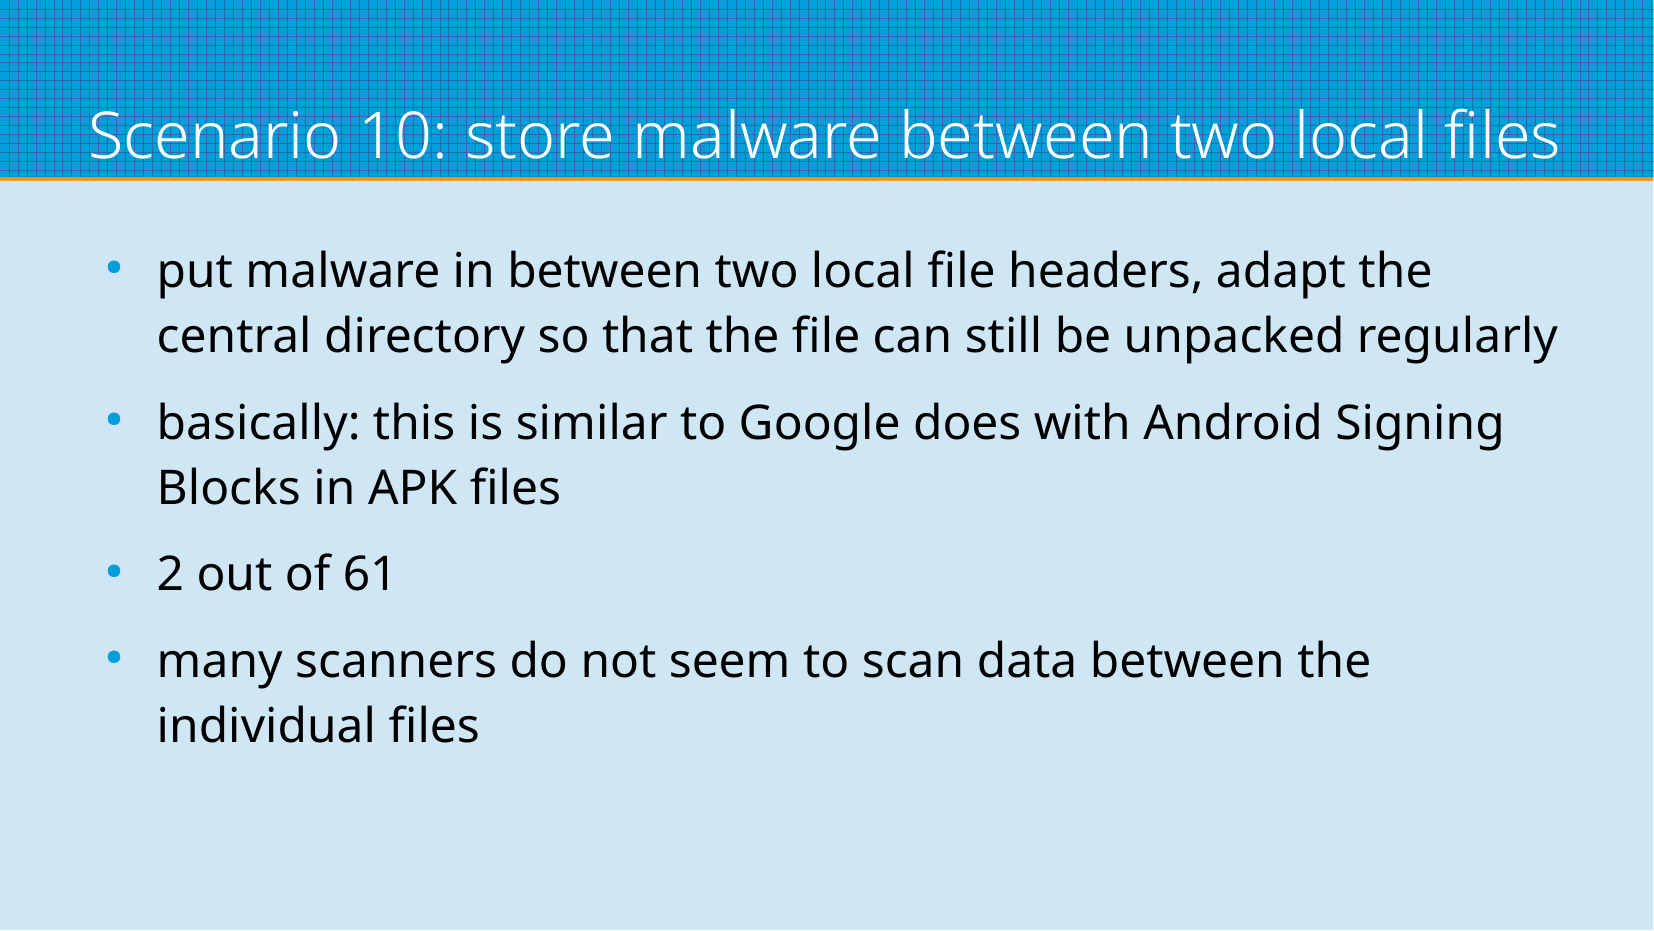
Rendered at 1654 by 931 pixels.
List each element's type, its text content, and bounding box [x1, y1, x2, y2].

list put malware in between two local file headers, adapt the central directory so that the file can still be unpacked regularly basically: this is similar to Google does with Android Signing Blocks in APK files 2 out of 61 many scanners do not seem to scan data between the individual files [88, 236, 1565, 813]
title Scenario 10: store malware between two local files [88, 14, 1565, 178]
